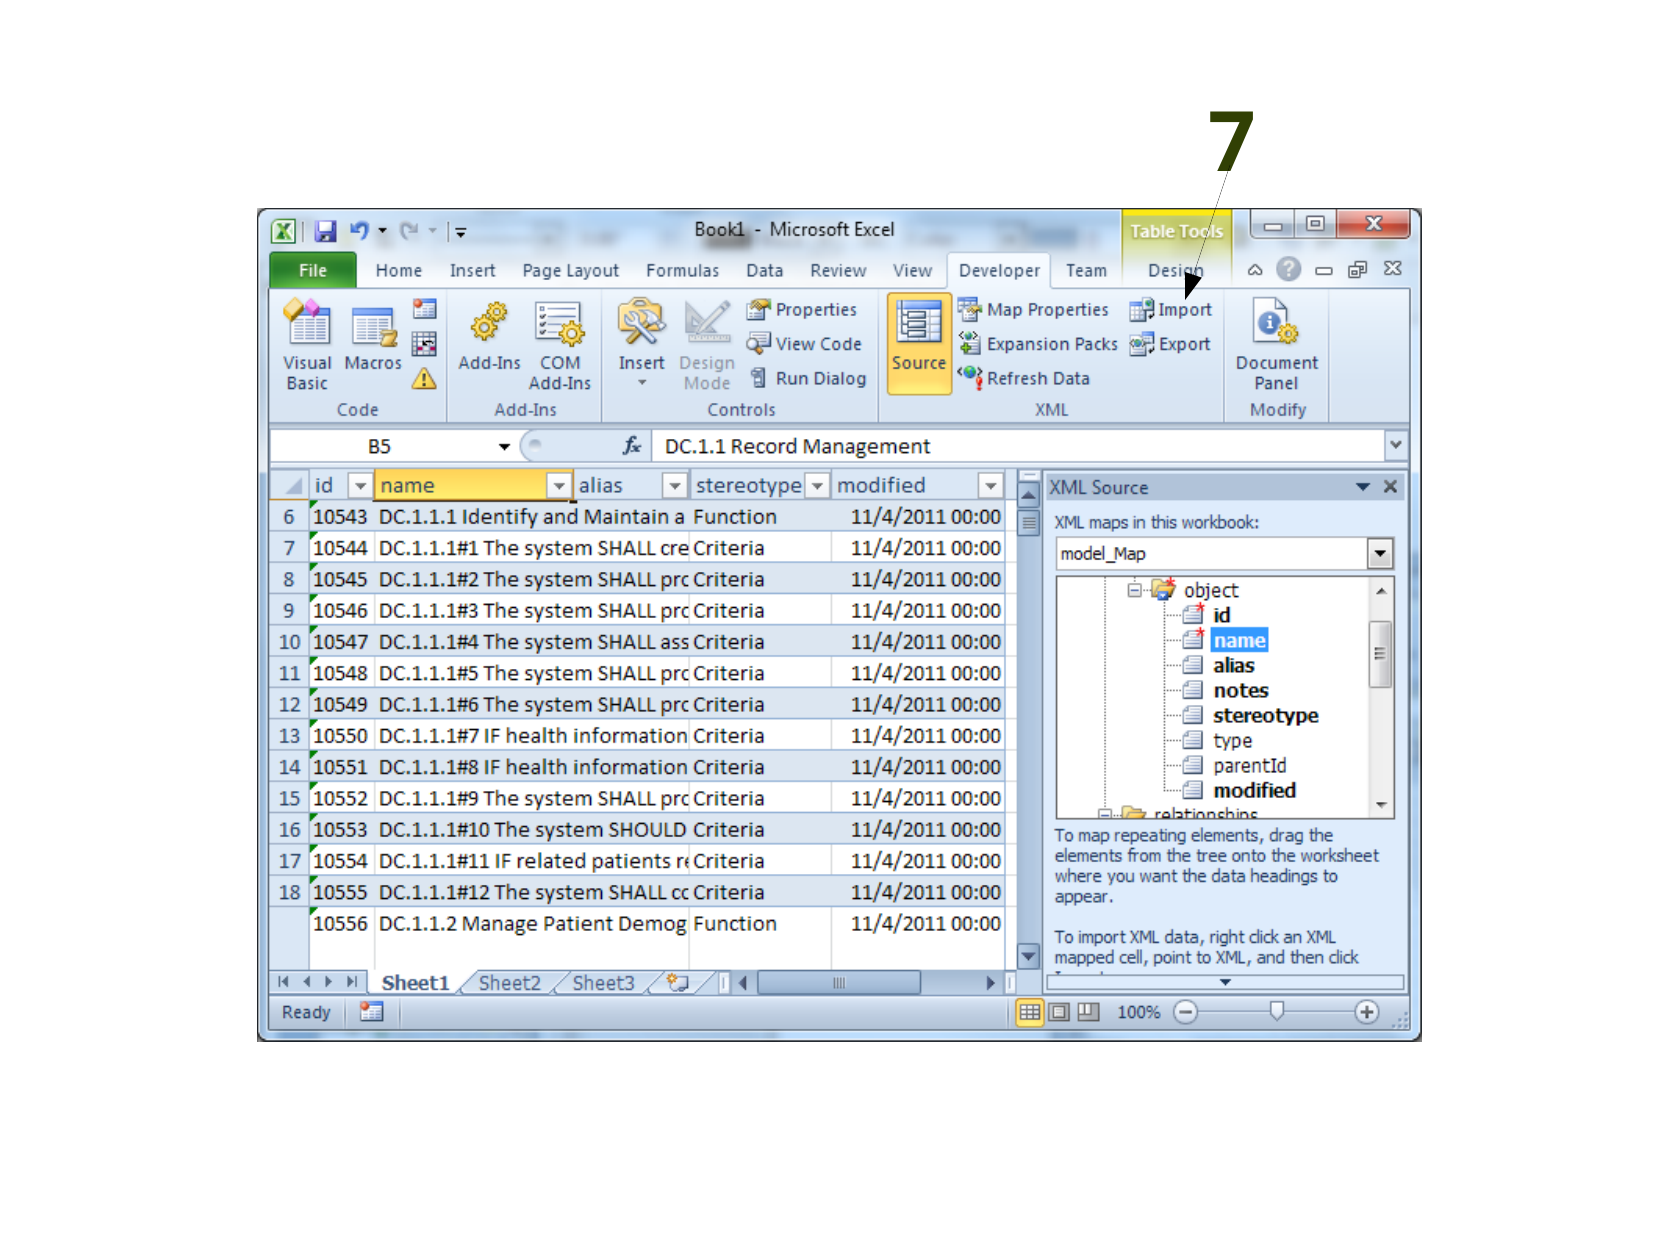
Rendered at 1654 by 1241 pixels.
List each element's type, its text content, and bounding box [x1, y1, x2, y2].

picture [257, 208, 1422, 1042]
text_box 7 [1193, 75, 1272, 190]
